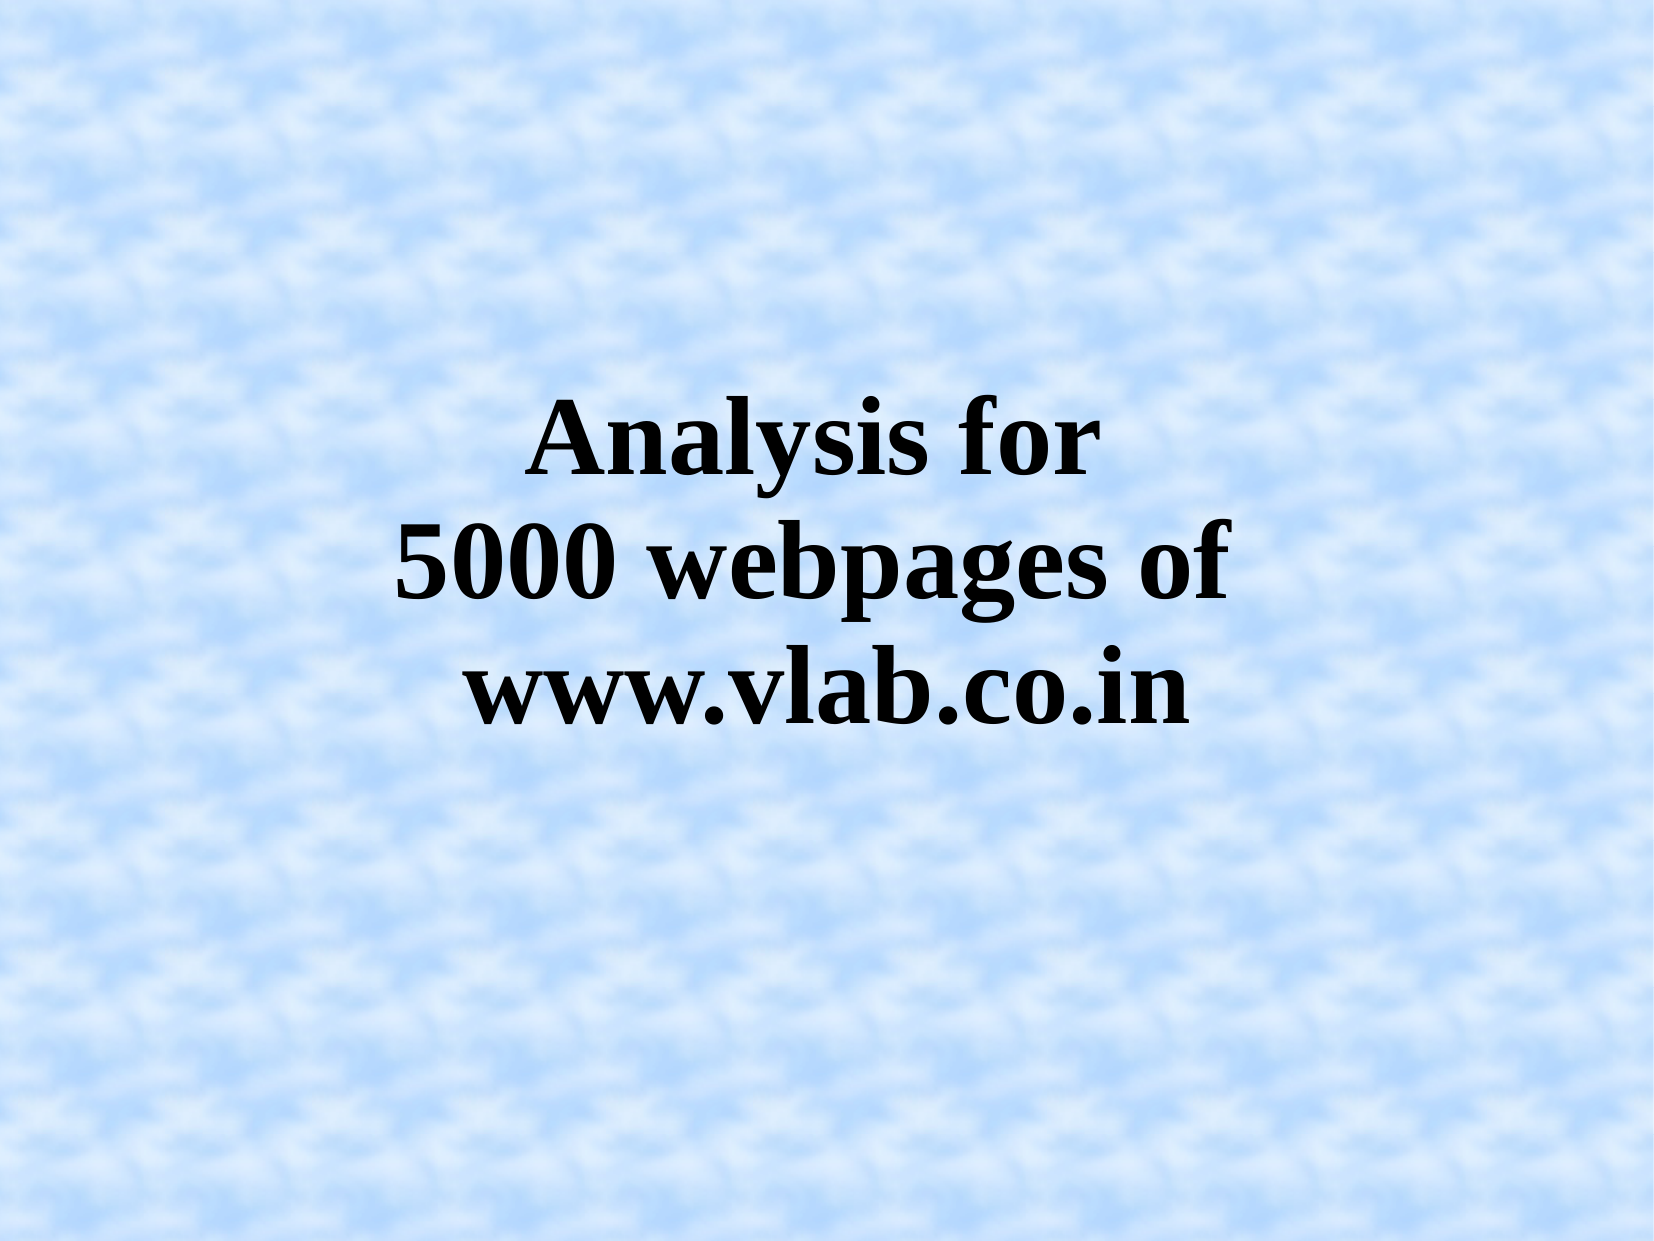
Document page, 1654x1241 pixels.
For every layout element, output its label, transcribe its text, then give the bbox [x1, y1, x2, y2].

picture [0, 0, 1654, 1241]
title Analysis for 5000 webpages of www.vlab.co.in [82, 330, 1571, 792]
